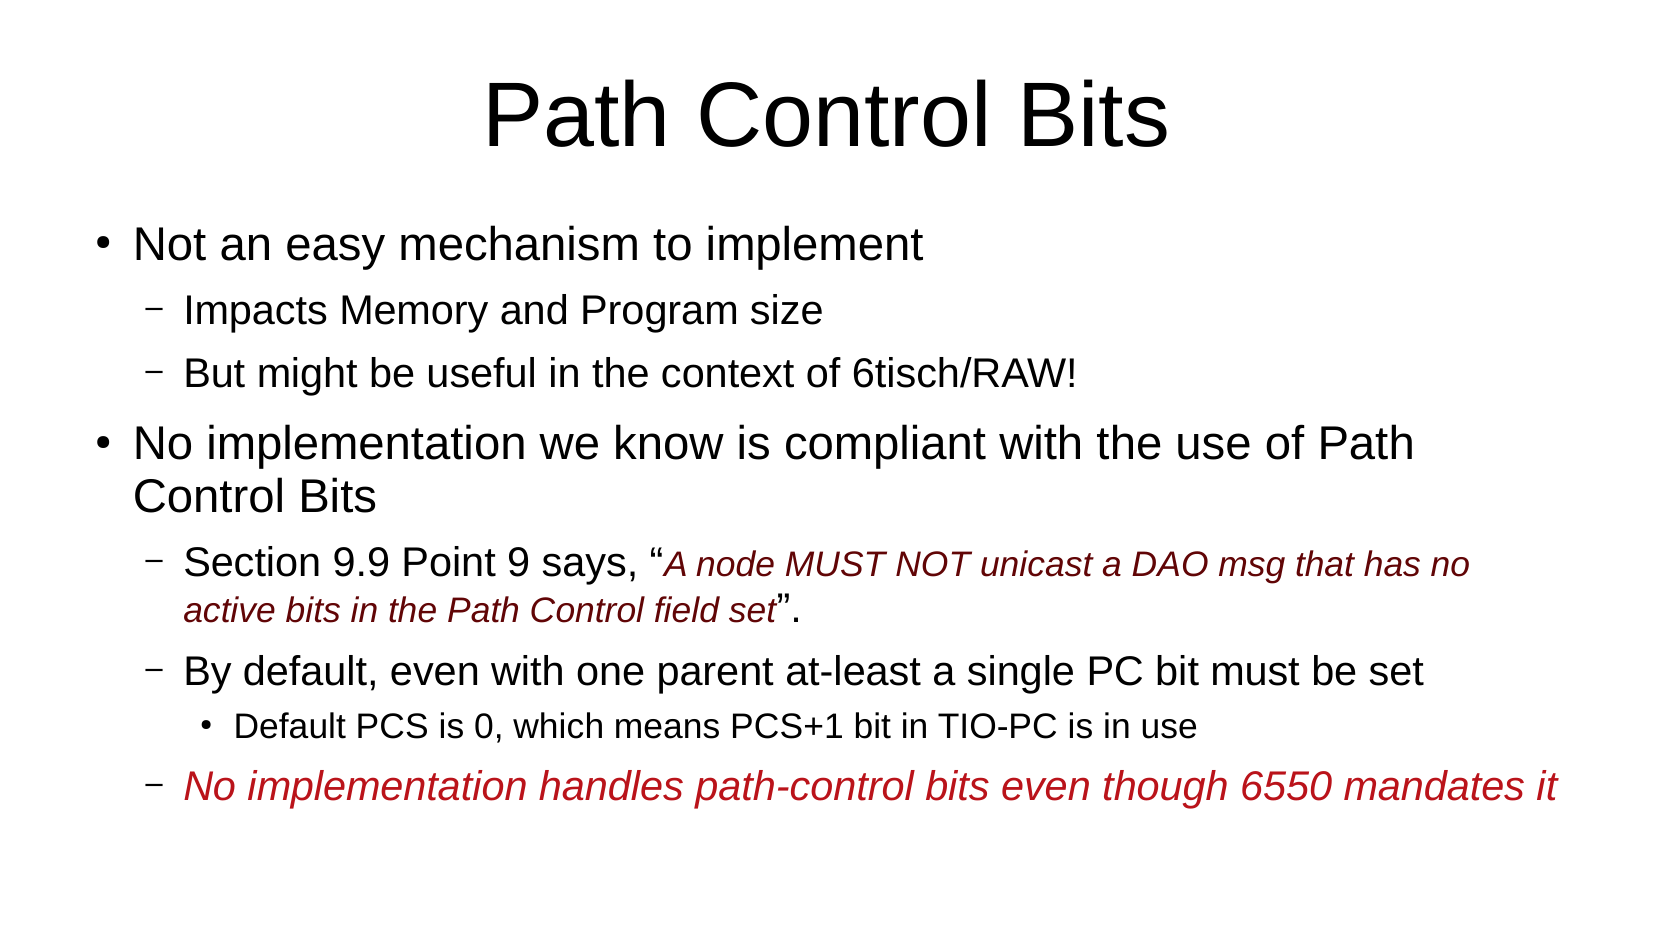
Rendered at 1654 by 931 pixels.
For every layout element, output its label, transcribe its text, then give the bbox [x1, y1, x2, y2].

list Not an easy mechanism to implement Impacts Memory and Program size But might be useful in the context of 6tisch/RAW! No implementation we know is compliant with the use of Path Control Bits Section 9.9 Point 9 says, “A node MUST NOT unicast a DAO msg that has no active bits in the Path Control field set”. By default, even with one parent at-least a single PC bit must be set Default PCS is 0, which means PCS+1 bit in TIO-PC is in use No implementation handles path-control bits even though 6550 mandates it [82, 217, 1571, 863]
title Path Control Bits [82, 37, 1571, 193]
